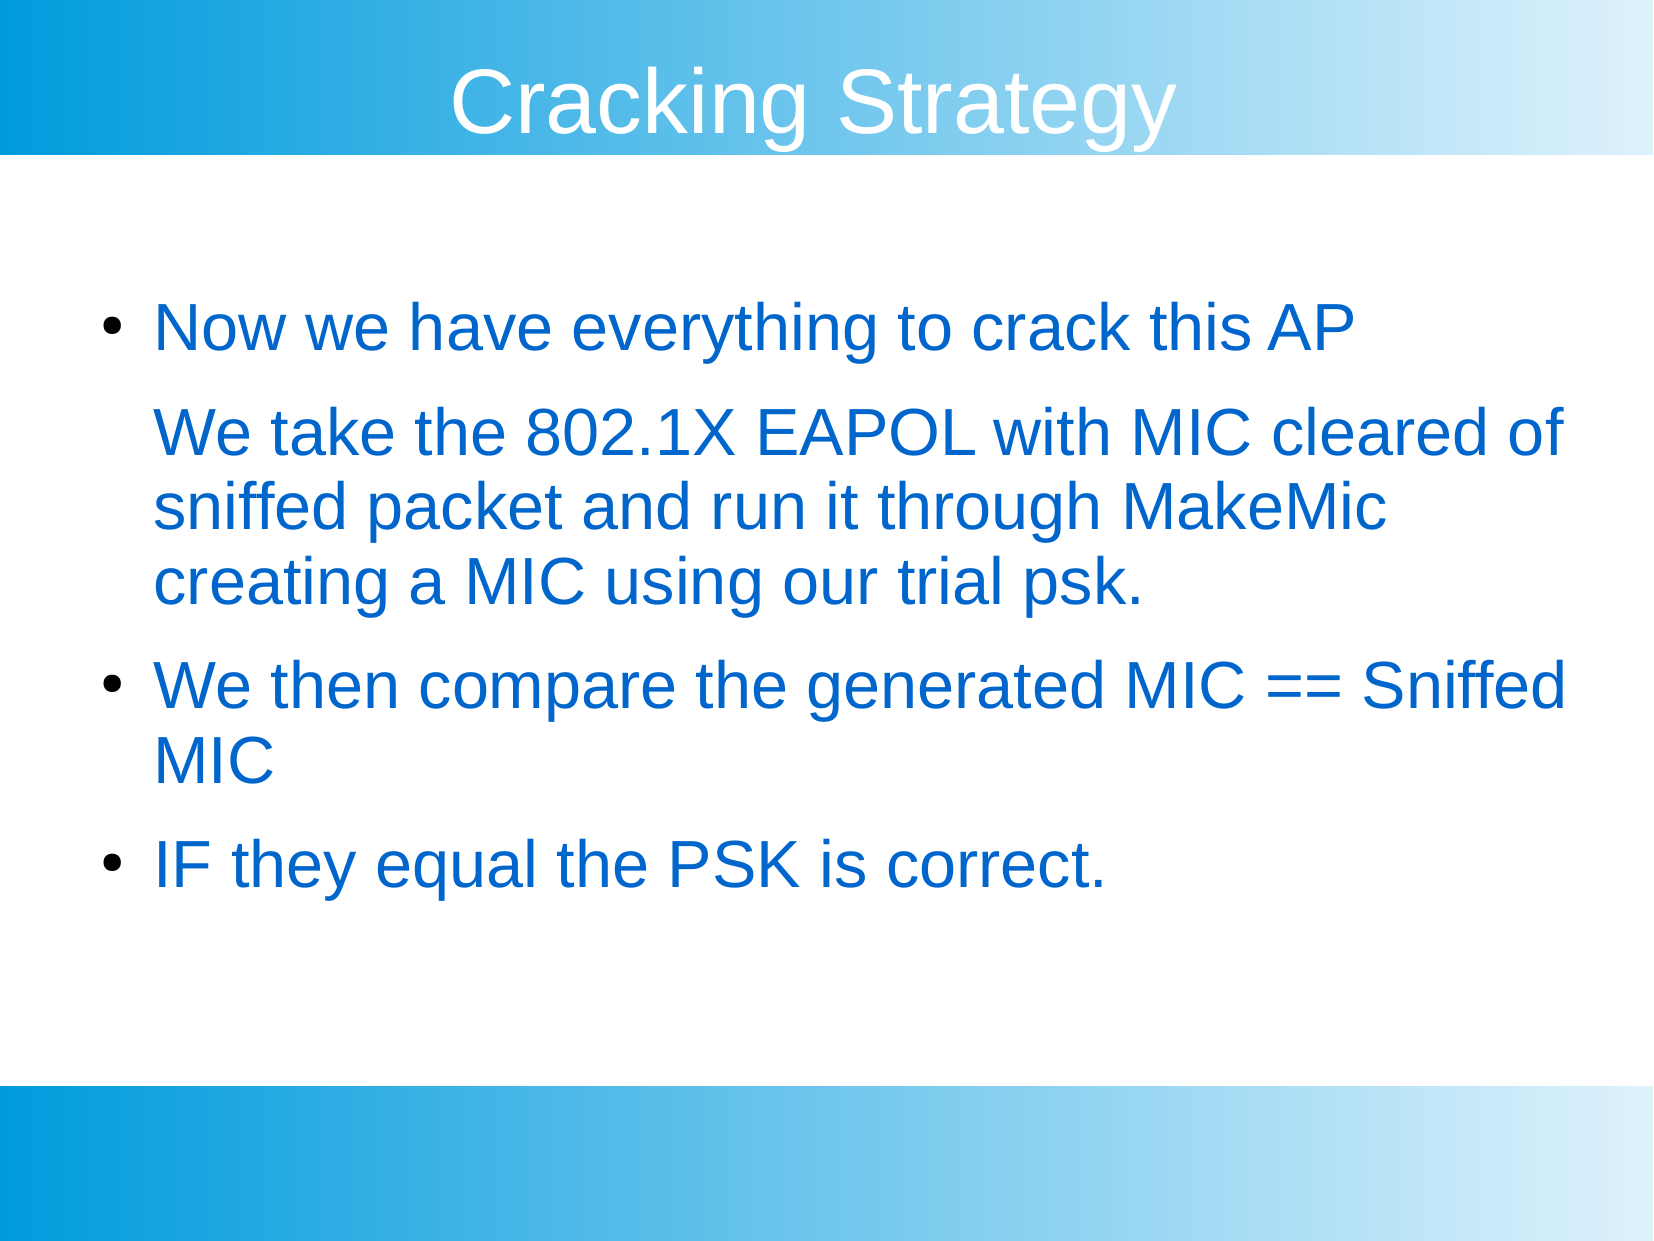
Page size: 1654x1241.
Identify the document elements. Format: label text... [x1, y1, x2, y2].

title Cracking Strategy [82, 49, 1571, 155]
list Now we have everything to crack this AP We take the 802.1X EAPOL with MIC cleared of sniffed packet and run it through MakeMic creating a MIC using our trial psk. We then compare the generated MIC == Sniffed MIC IF they equal the PSK is correct. [82, 290, 1571, 1010]
